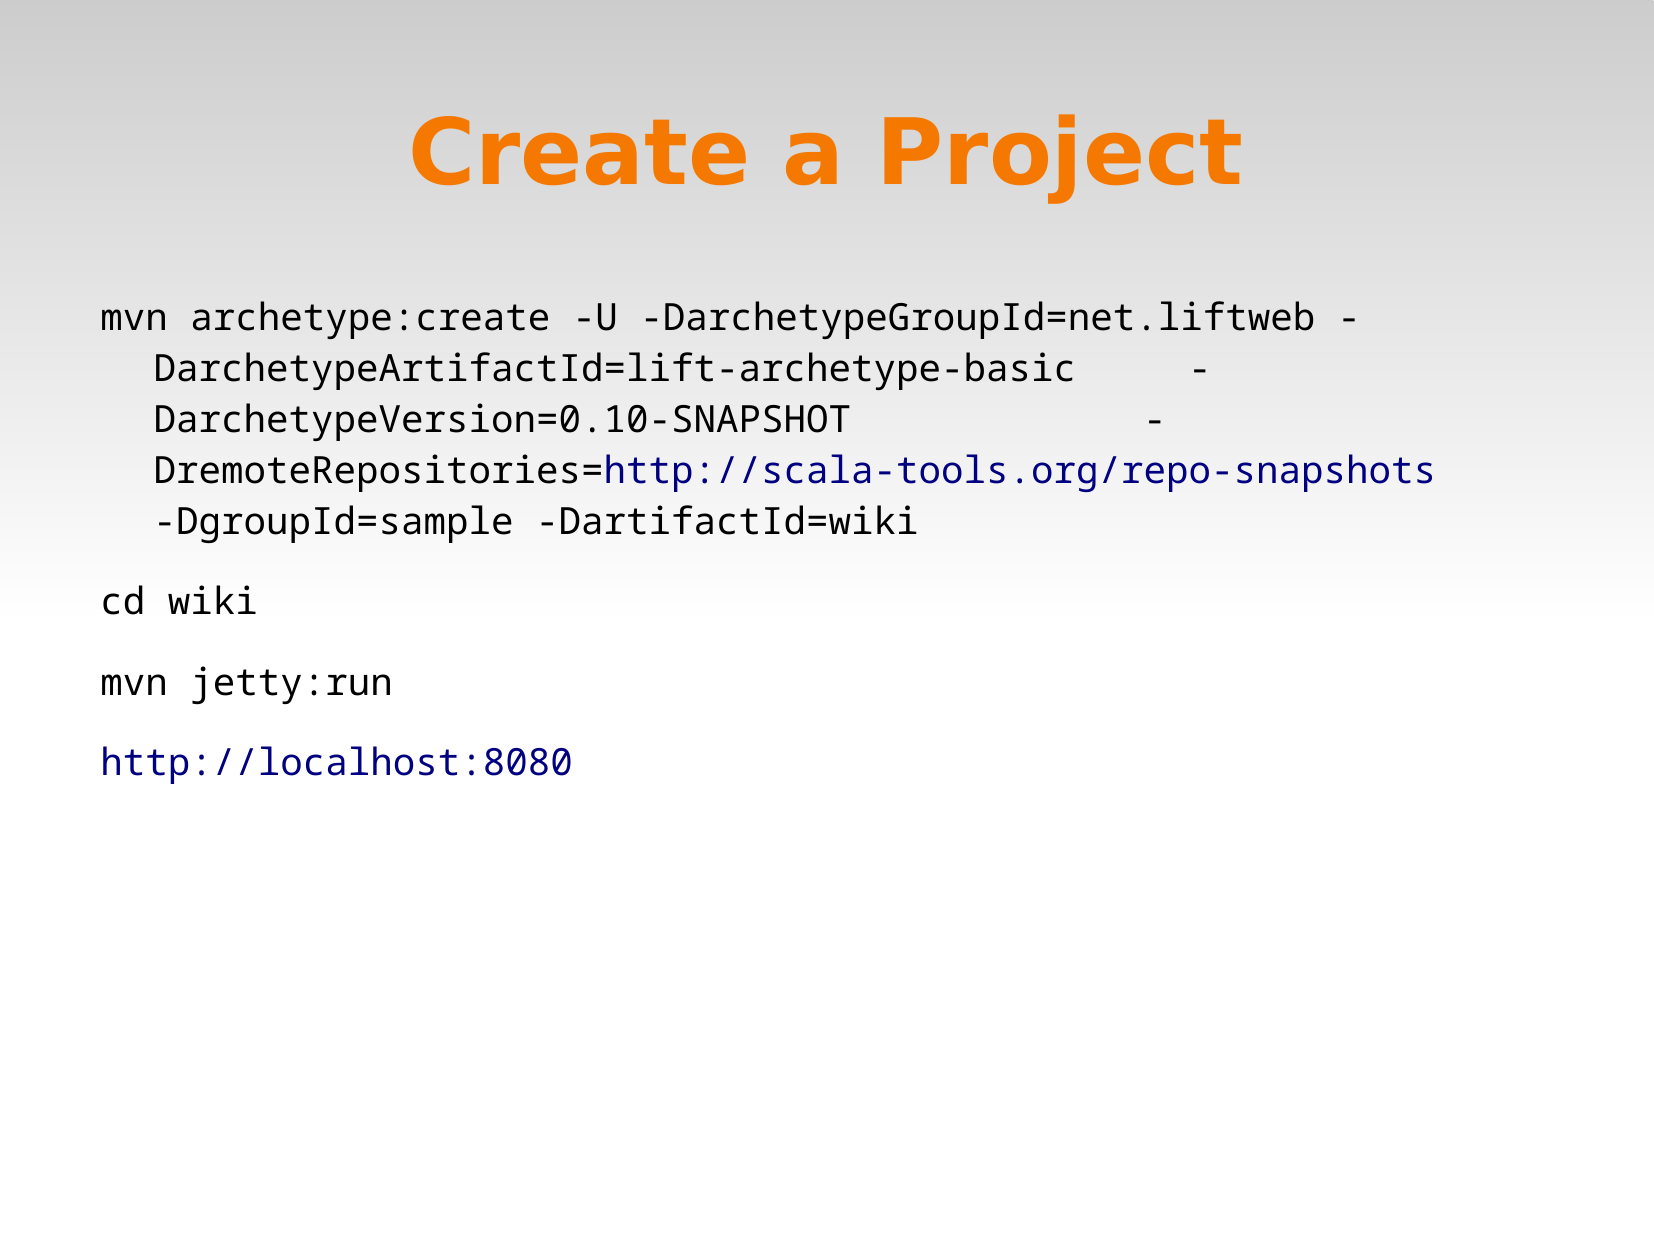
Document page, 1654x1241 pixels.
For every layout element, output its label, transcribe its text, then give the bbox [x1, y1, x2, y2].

title Create a Project [82, 56, 1571, 250]
list mvn archetype:create -U -DarchetypeGroupId=net.liftweb -DarchetypeArtifactId=lift-archetype-basic -DarchetypeVersion=0.10-SNAPSHOT -DremoteRepositories=http://scala-tools.org/repo-snapshots -DgroupId=sample -DartifactId=wiki cd wiki mvn jetty:run http://localhost:8080 [82, 290, 1571, 1094]
